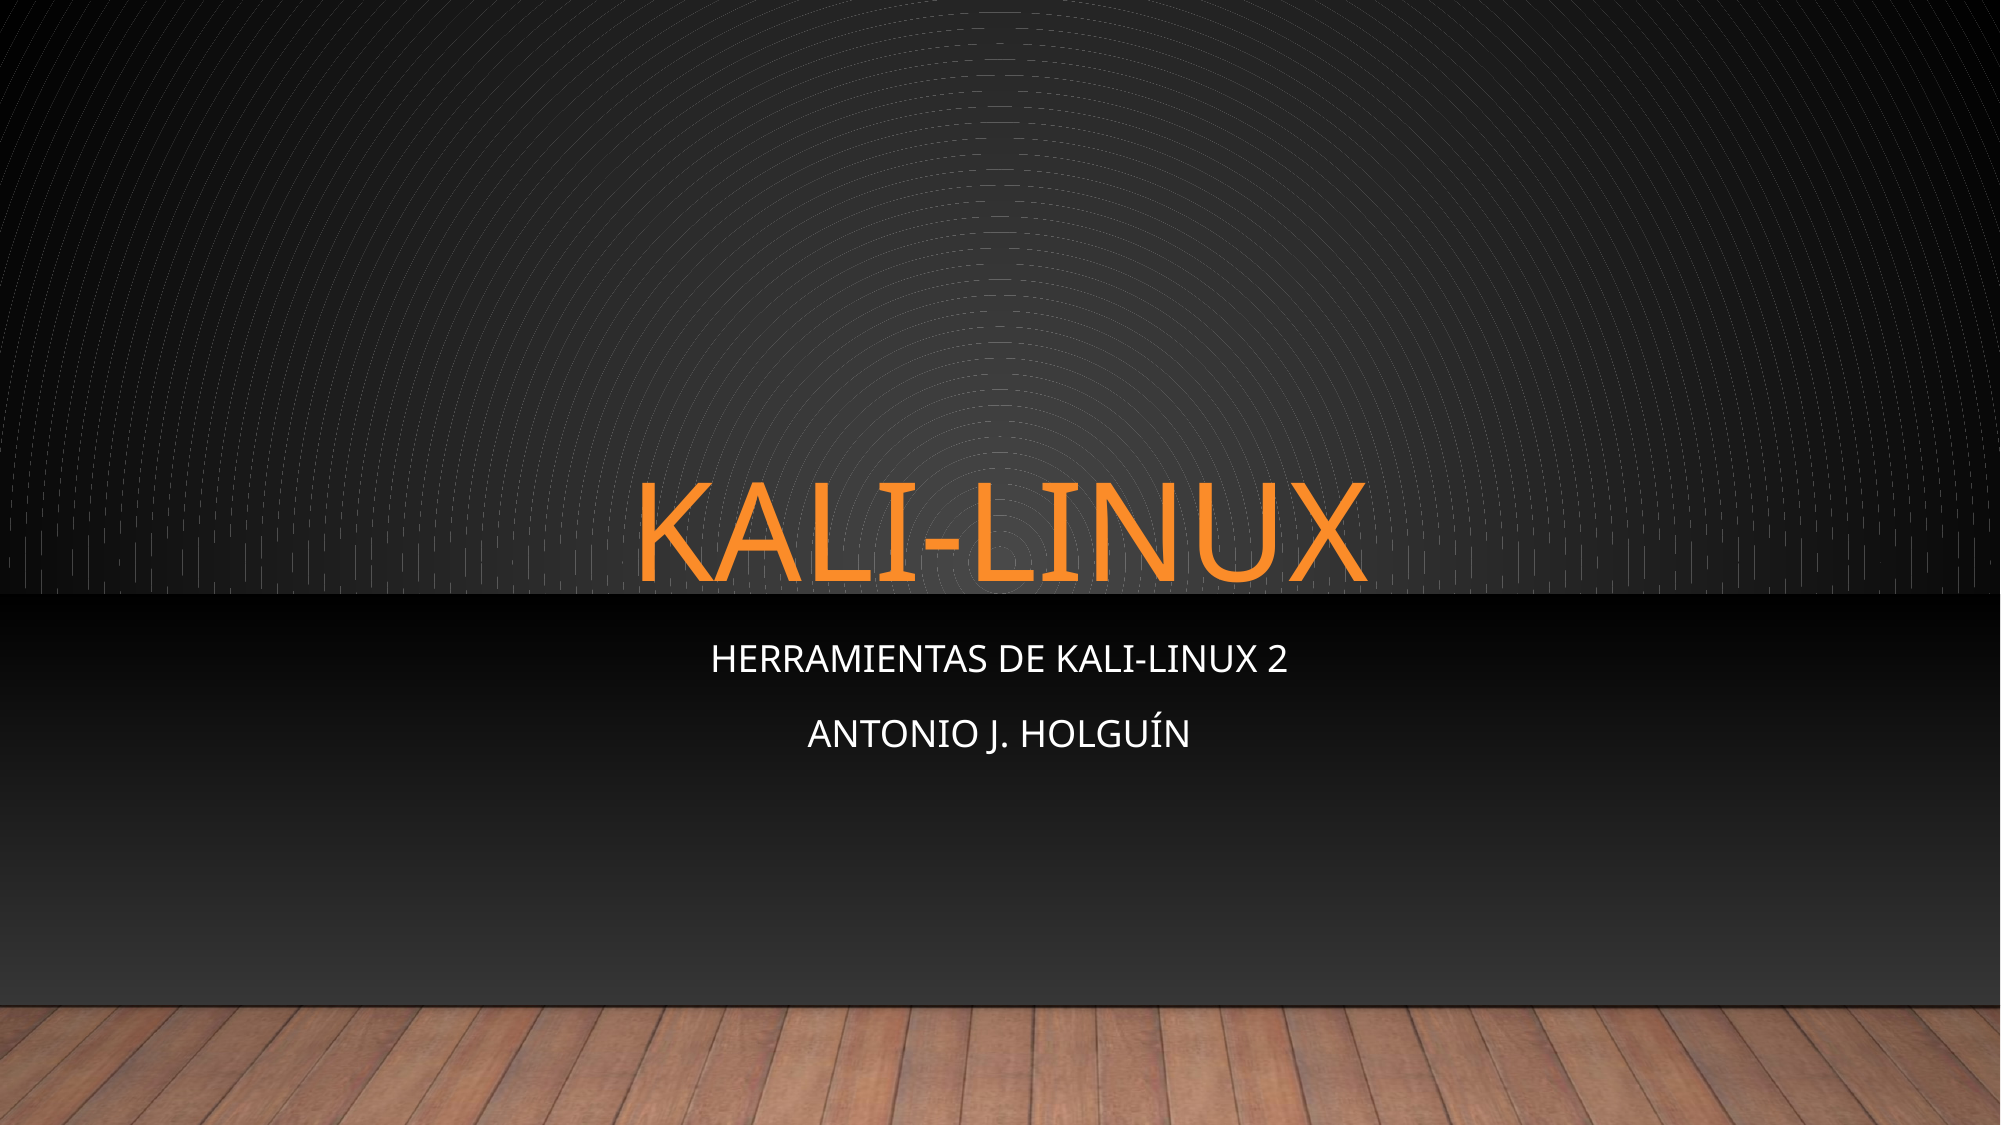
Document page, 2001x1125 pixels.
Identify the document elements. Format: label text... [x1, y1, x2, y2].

title Kali-linux [291, 131, 1708, 610]
subtitle Herramientas de kali-Linux 2 Antonio j. holguín [291, 610, 1708, 772]
